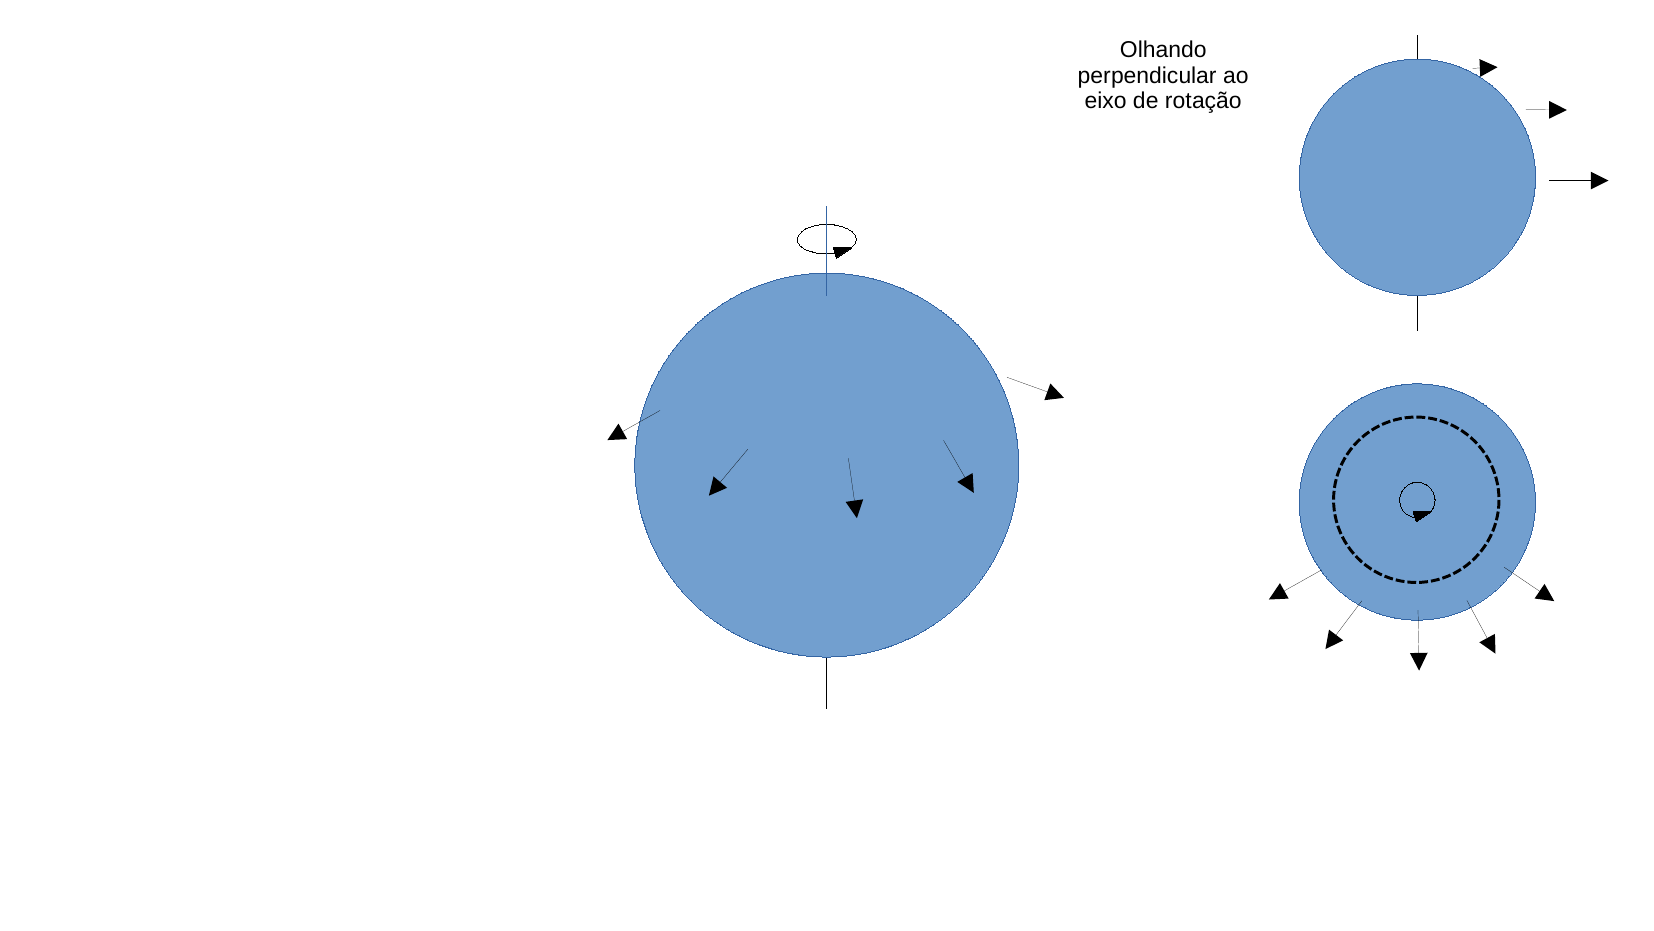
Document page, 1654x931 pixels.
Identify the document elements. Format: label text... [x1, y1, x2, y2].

text_box [1299, 383, 1536, 643]
text_box [634, 273, 1024, 658]
text_box Olhando perpendicular ao eixo de rotação [1062, 29, 1300, 121]
text_box [1299, 47, 1566, 296]
text_box [833, 247, 852, 259]
